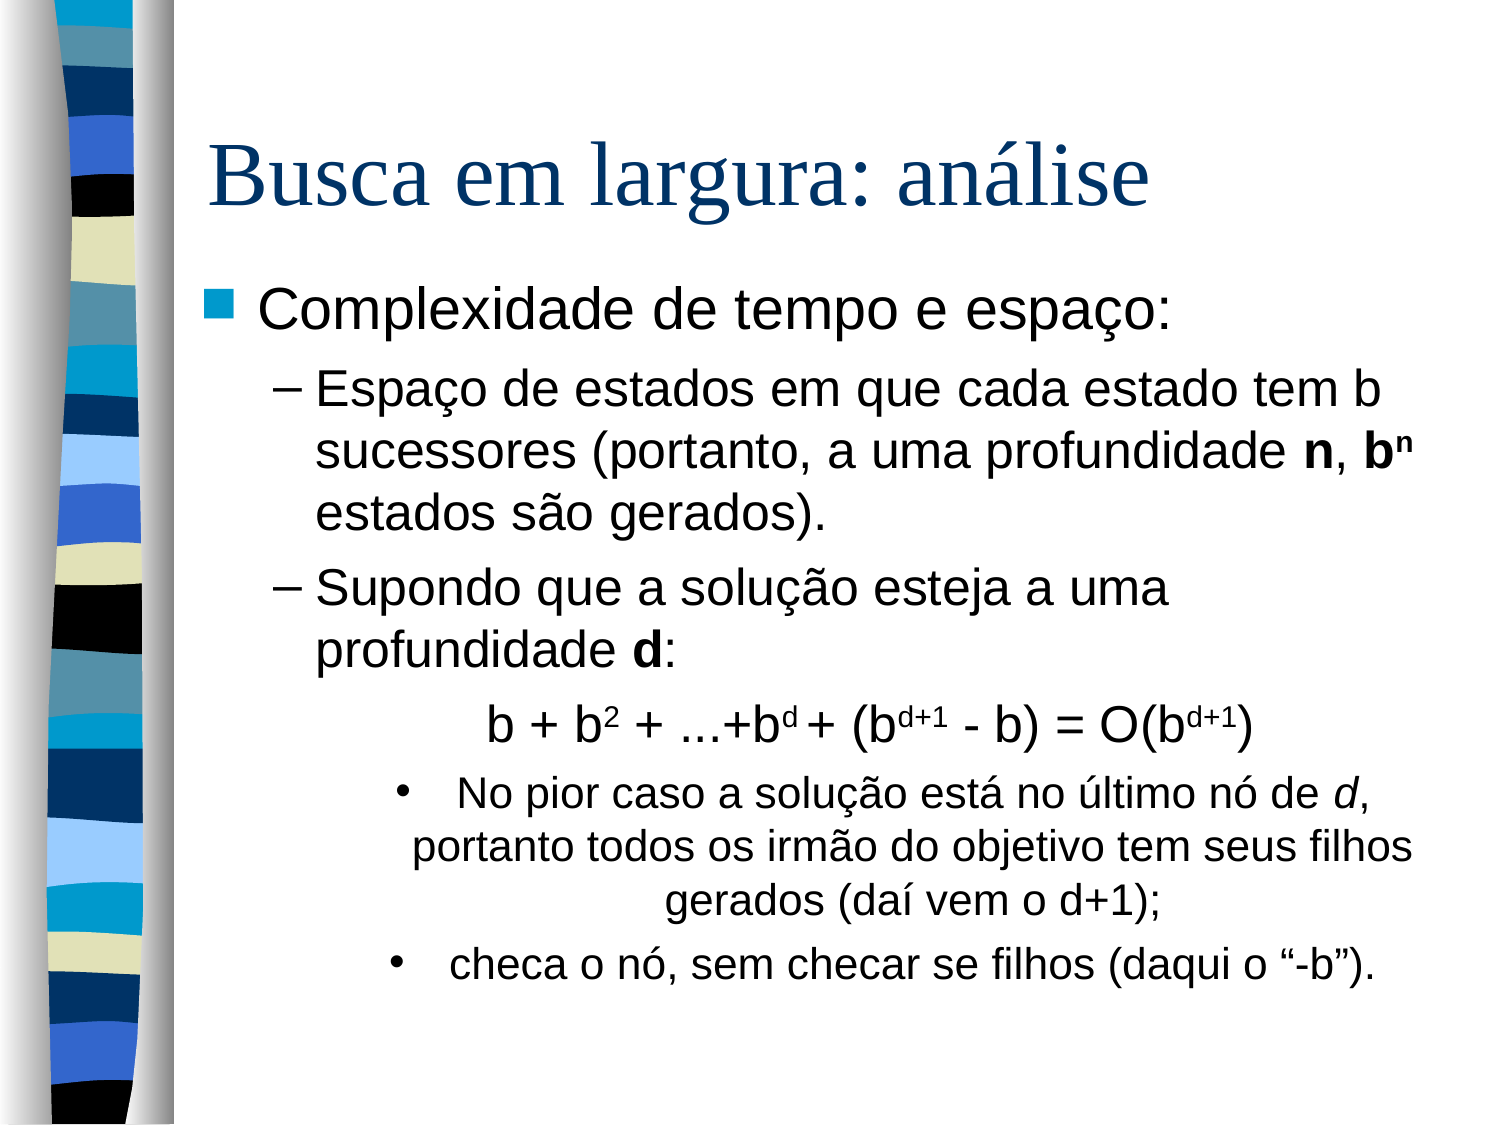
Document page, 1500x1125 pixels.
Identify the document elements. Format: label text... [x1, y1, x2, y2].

list Complexidade de tempo e espaço: Espaço de estados em que cada estado tem b sucessores (portanto, a uma profundidade n, bn estados são gerados). Supondo que a solução esteja a uma profundidade d: b + b2 + ...+bd + (bd+1 - b) = O(bd+1) No pior caso a solução está no último nó de d, portanto todos os irmão do objetivo tem seus filhos gerados (daí vem o d+1); checa o nó, sem checar se filhos (daqui o “-b”). [192, 262, 1468, 1000]
title Busca em largura: análise [192, 74, 1468, 262]
